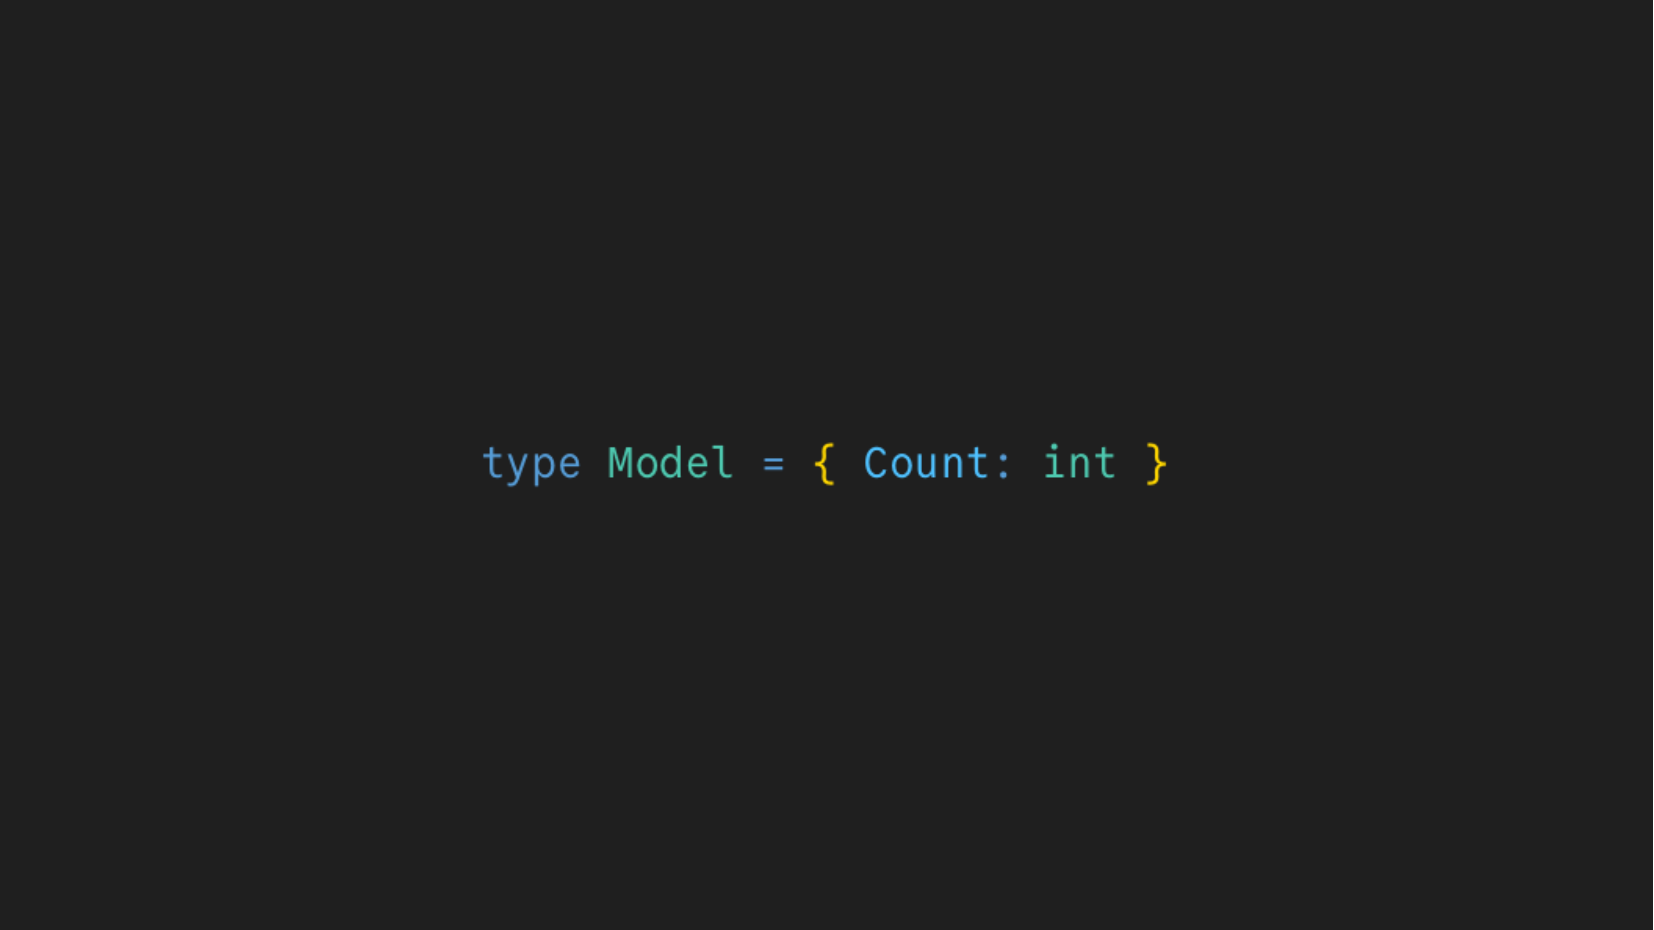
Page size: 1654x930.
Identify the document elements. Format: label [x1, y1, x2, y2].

picture [468, 430, 1185, 500]
